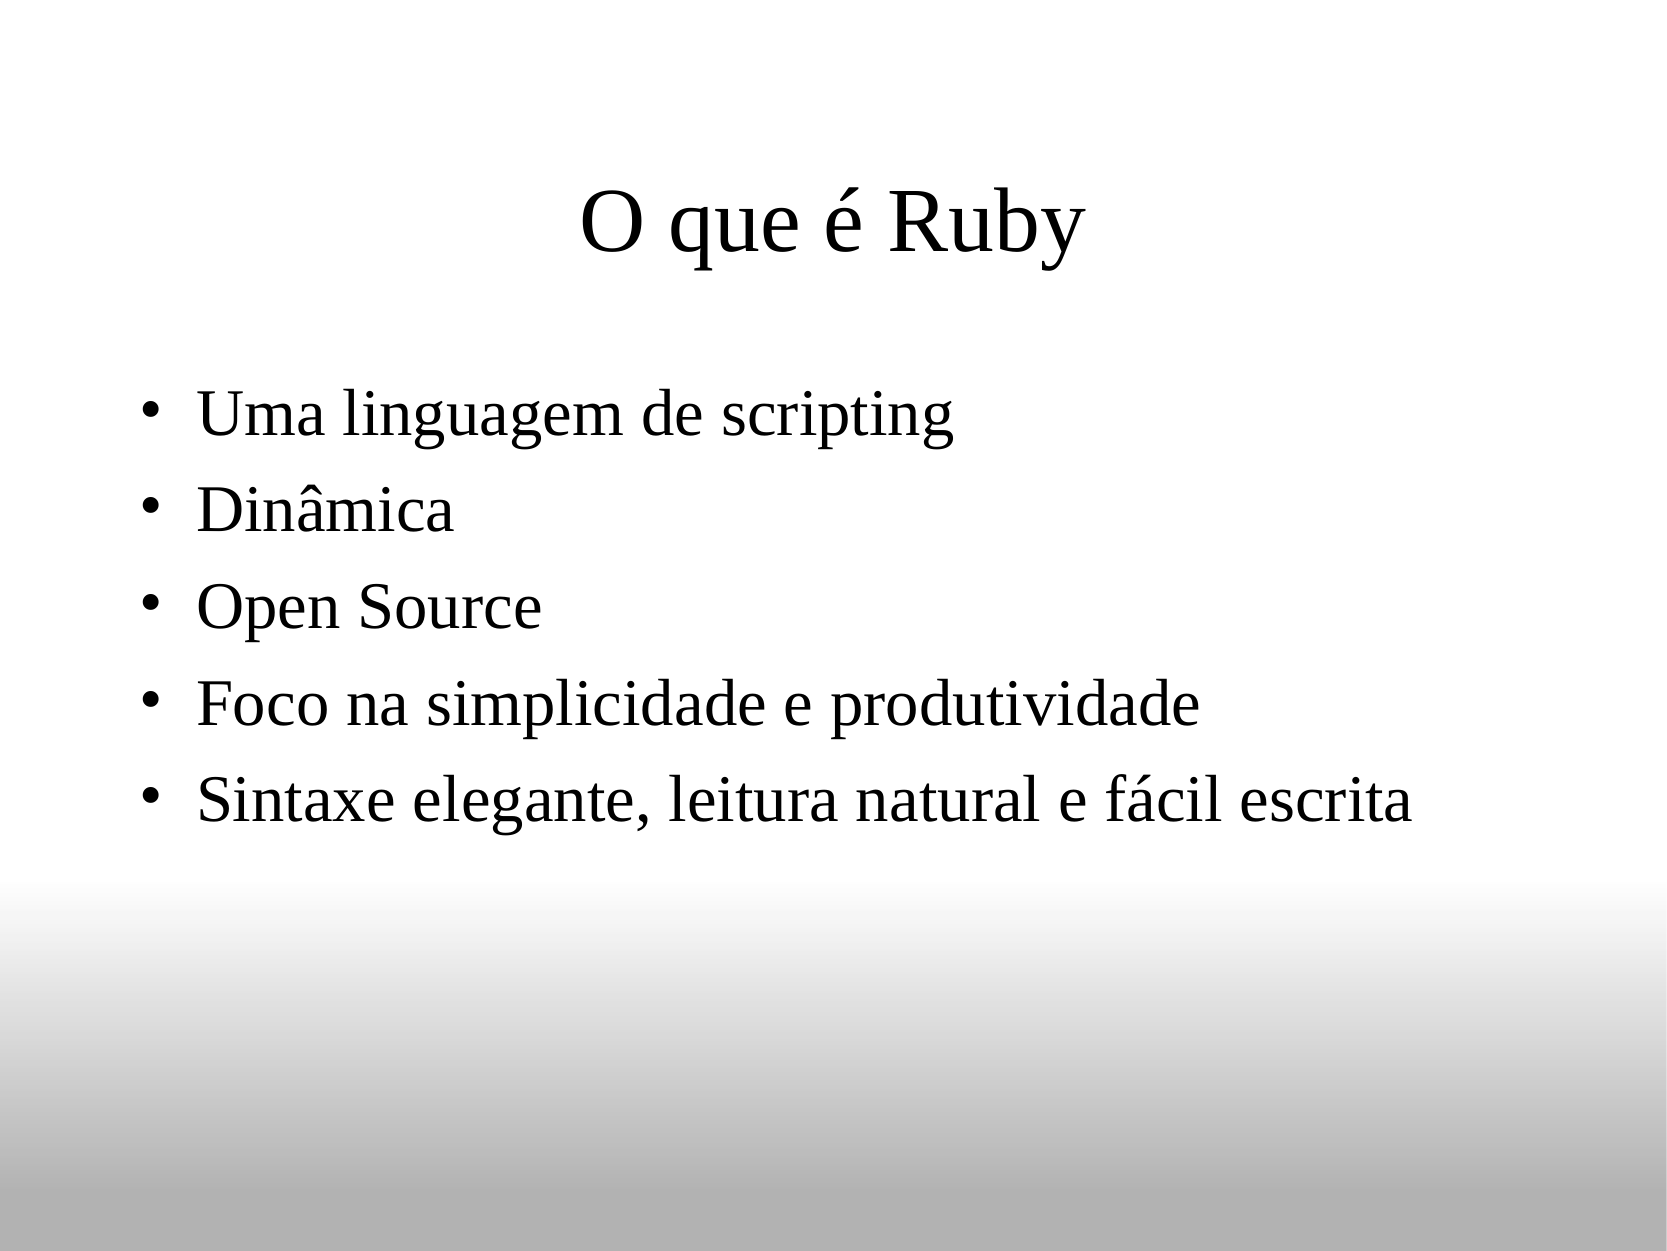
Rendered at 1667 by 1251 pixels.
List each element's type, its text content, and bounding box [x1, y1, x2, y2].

list Uma linguagem de scripting Dinâmica Open Source Foco na simplicidade e produtividade Sintaxe elegante, leitura natural e fácil escrita [125, 360, 1542, 1112]
picture [0, 0, 1667, 1251]
title O que é Ruby [125, 97, 1542, 333]
